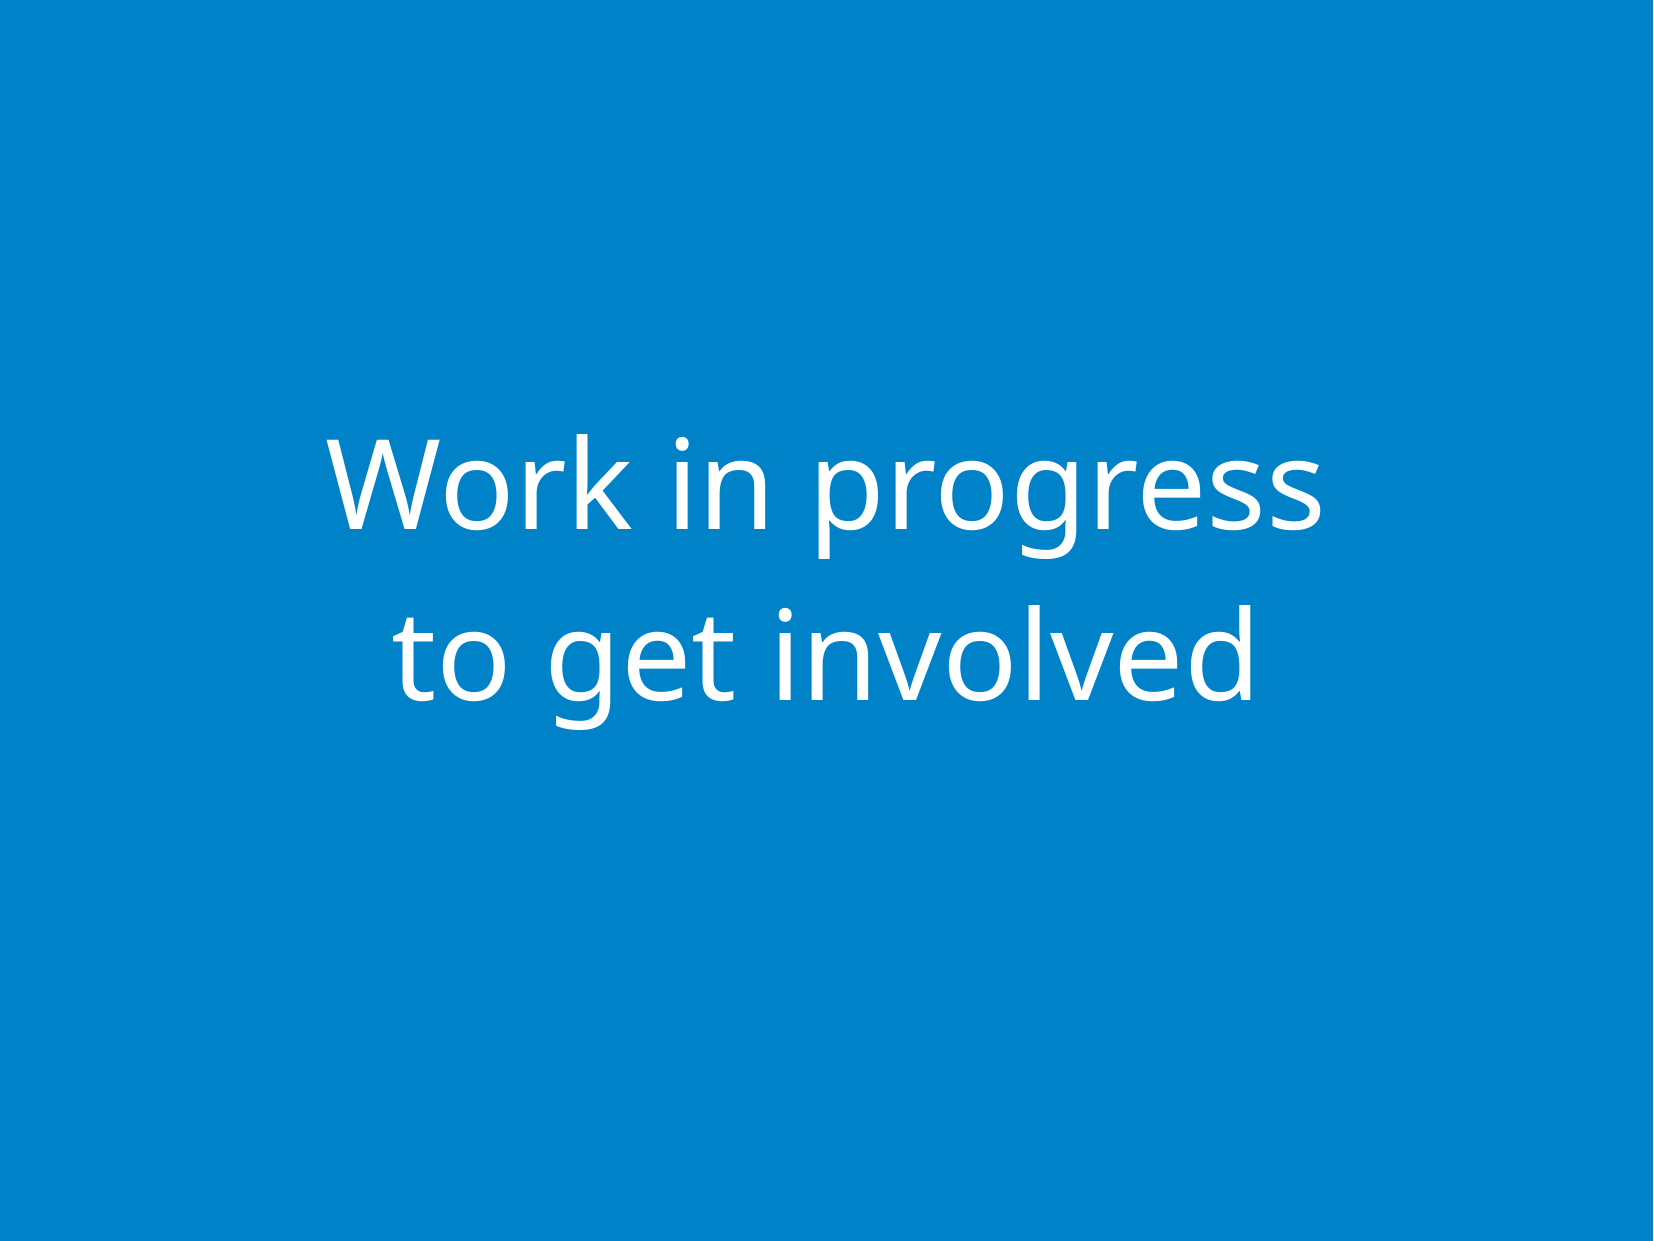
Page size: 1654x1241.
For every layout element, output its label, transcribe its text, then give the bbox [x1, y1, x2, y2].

title Work in progress to get involved [82, 311, 1571, 822]
